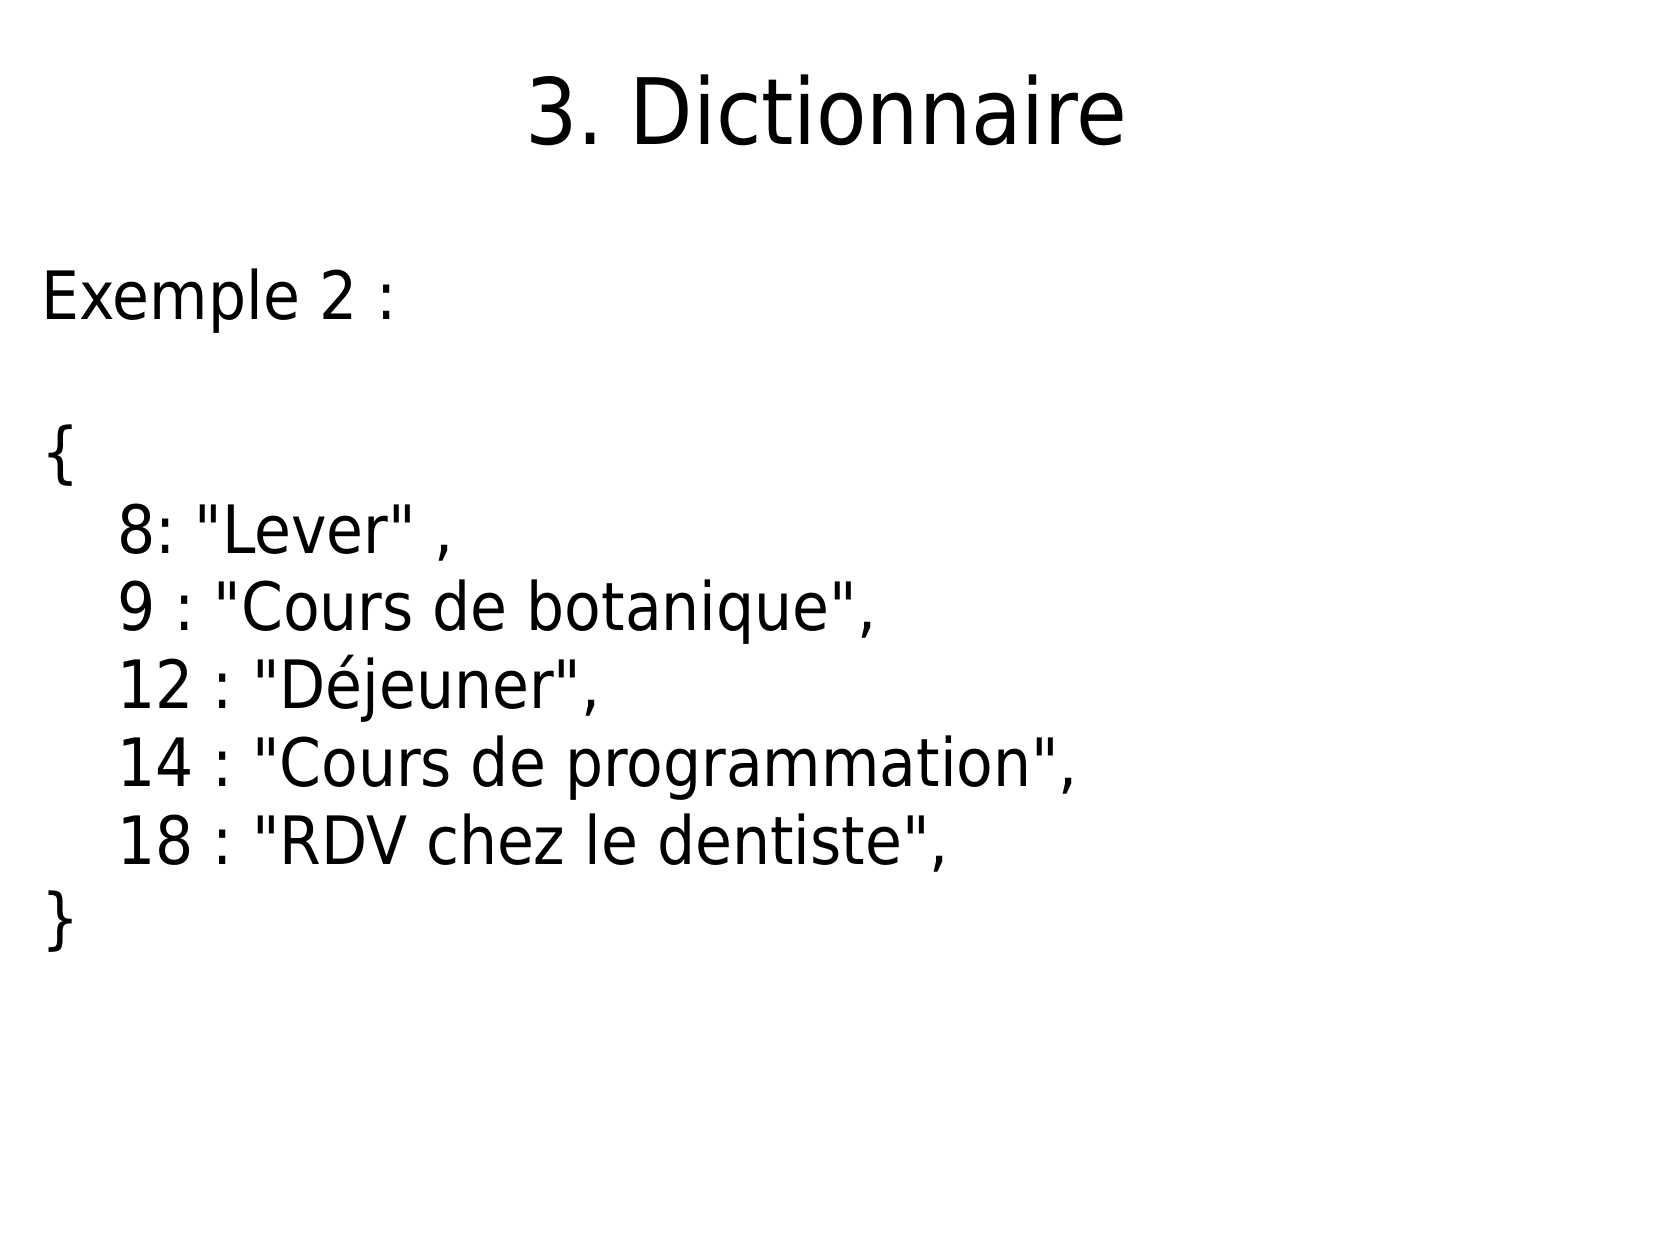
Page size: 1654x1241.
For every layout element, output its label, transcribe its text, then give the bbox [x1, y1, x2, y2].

title 3. Dictionnaire [41, 12, 1613, 214]
title Exemple 2 : { 8: "Lever" , 9 : "Cours de botanique", 12 : "Déjeuner", 14 : "Cours de programmation", 18 : "RDV chez le dentiste", } [41, 257, 1613, 1096]
